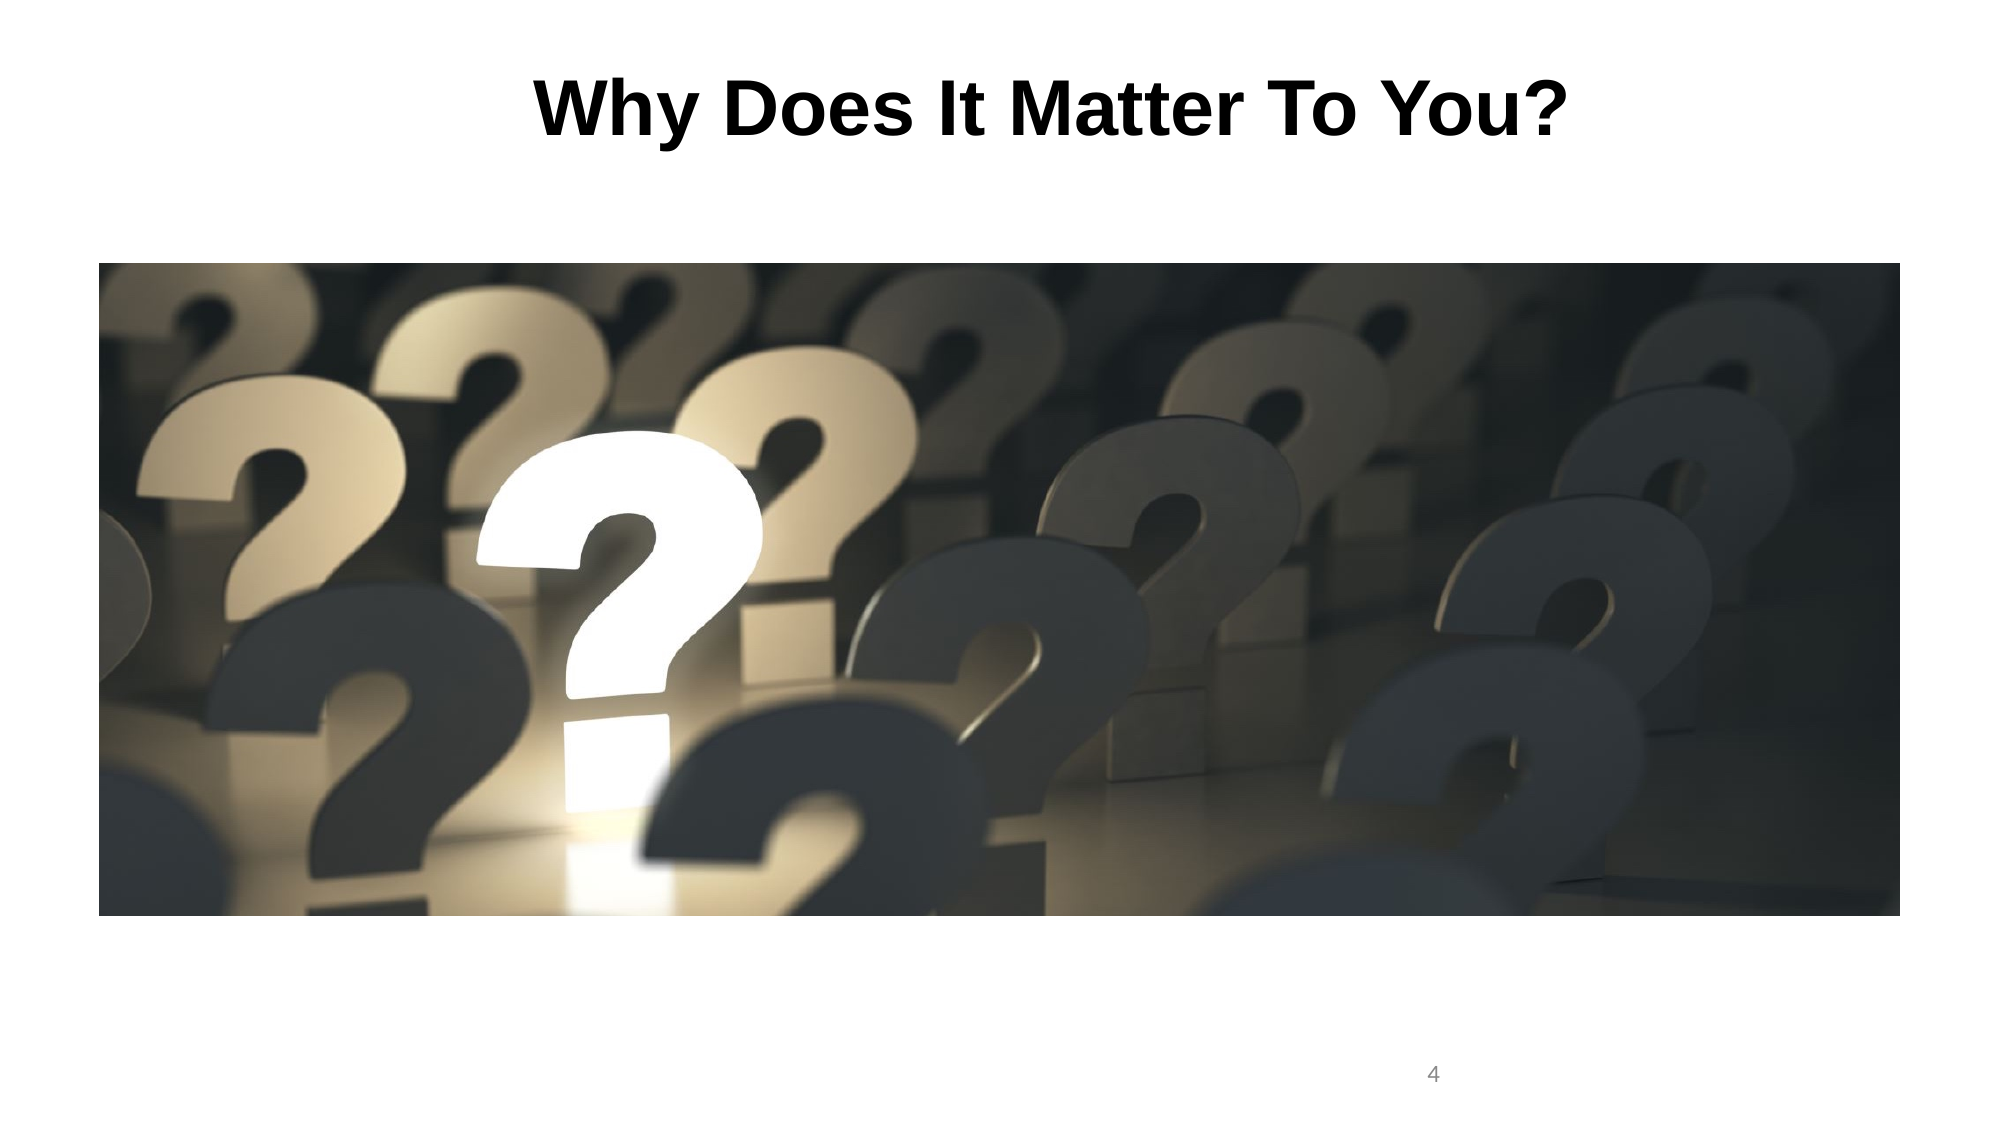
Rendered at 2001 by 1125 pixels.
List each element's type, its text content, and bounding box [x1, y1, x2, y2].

title Why Does It Matter To You? [238, 43, 1718, 192]
picture [99, 263, 1900, 916]
text_box 4 [1412, 1042, 1863, 1103]
